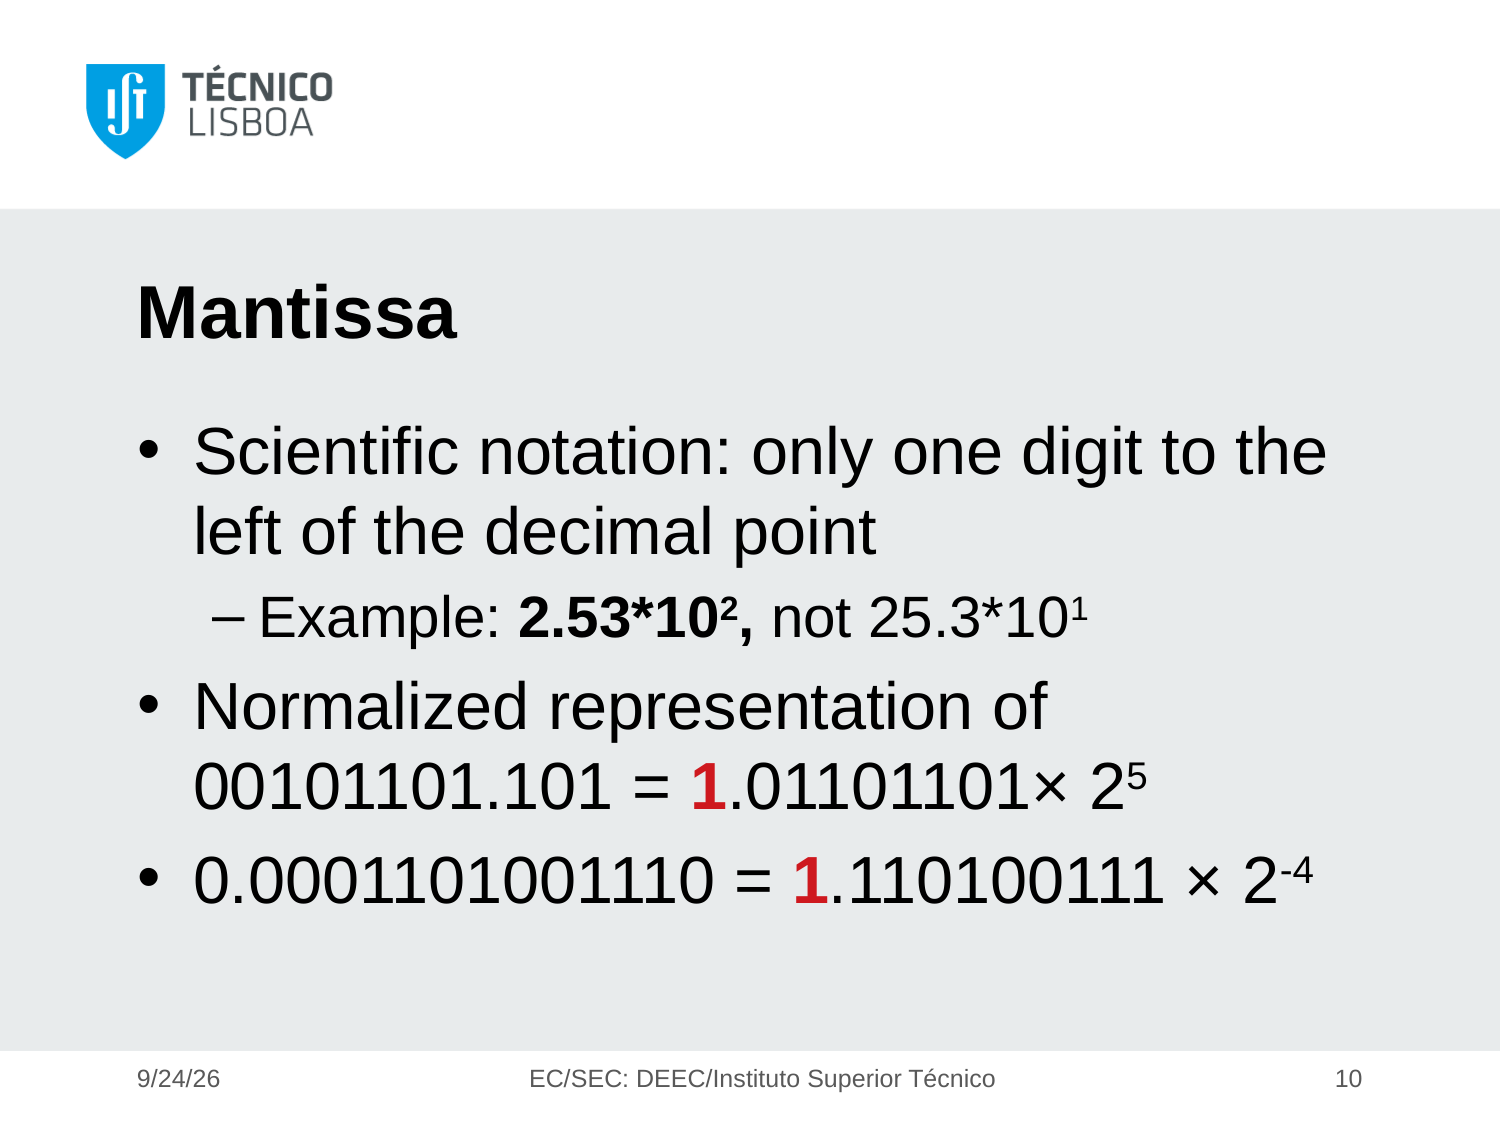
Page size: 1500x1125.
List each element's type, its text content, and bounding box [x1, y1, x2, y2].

footer EC/SEC: DEEC/Instituto Superior Técnico [512, 1052, 1021, 1103]
slide_number <number> [1077, 1052, 1378, 1103]
picture [0, 0, 1500, 1125]
title Mantissa [121, 237, 1378, 381]
list Scientific notation: only one digit to the left of the decimal point Example: 2.53*102, not 25.3*101 Normalized representation of 00101101.101 = 1.01101101× 25 0.0001101001110 = 1.110100111 × 2-4 [121, 400, 1378, 1005]
slide_number 11/26/20 [121, 1052, 425, 1103]
